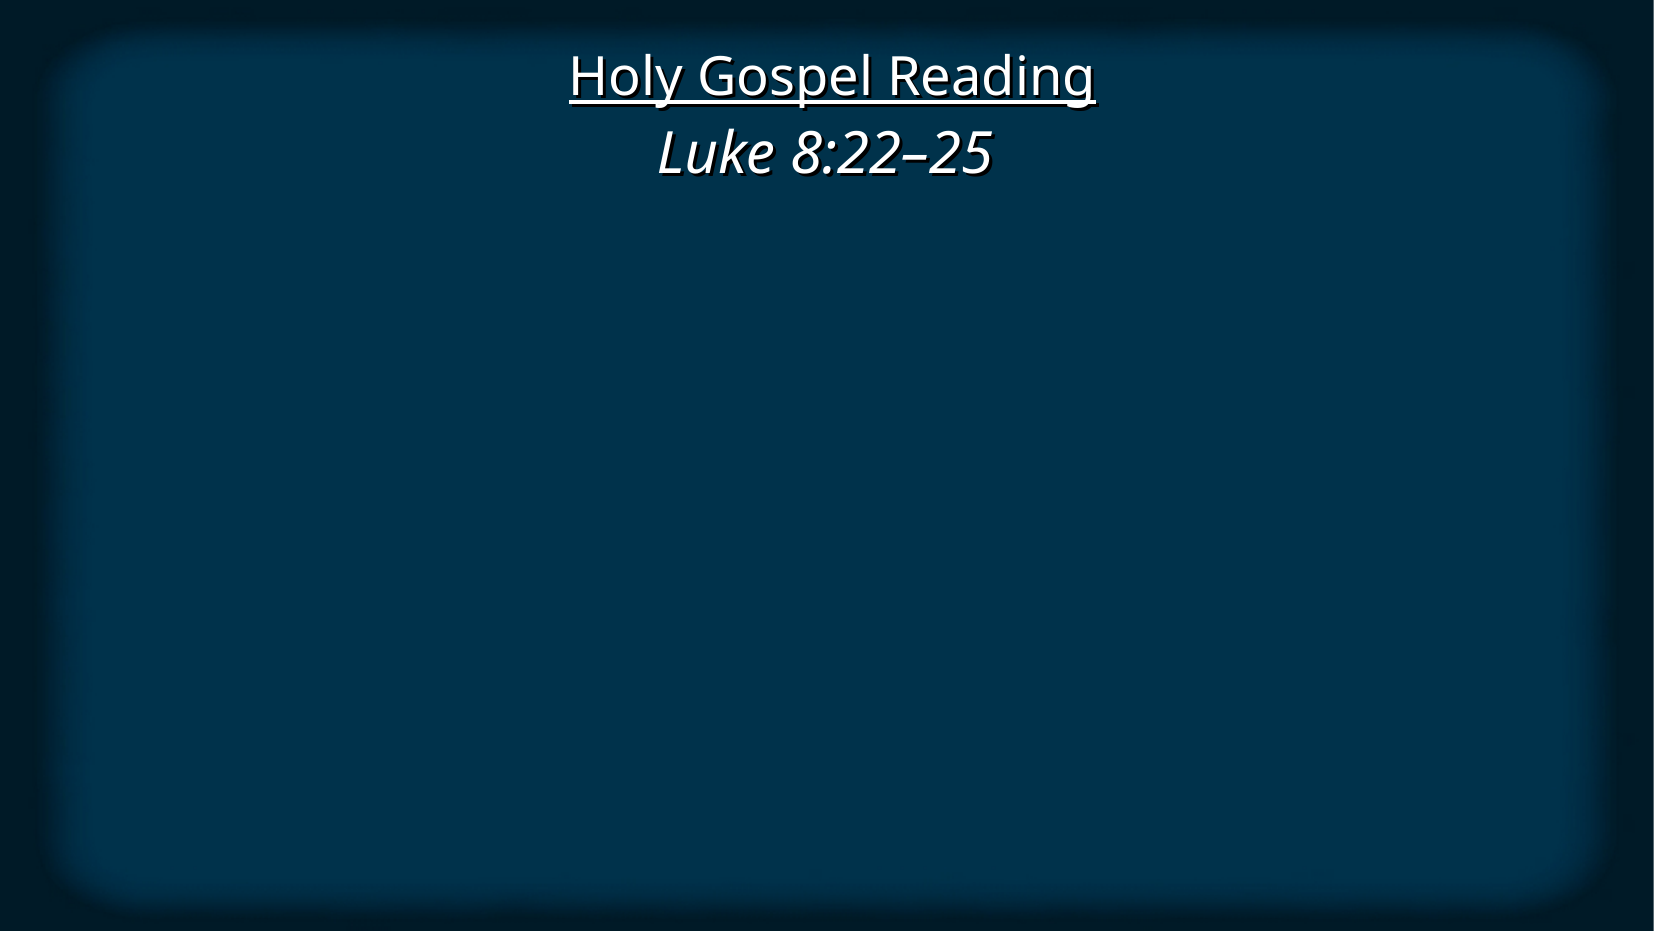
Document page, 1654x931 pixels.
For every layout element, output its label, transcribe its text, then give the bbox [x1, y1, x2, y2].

text_box Holy Gospel Reading Luke 8:22–25 [90, 30, 1576, 194]
picture [0, 0, 1654, 931]
